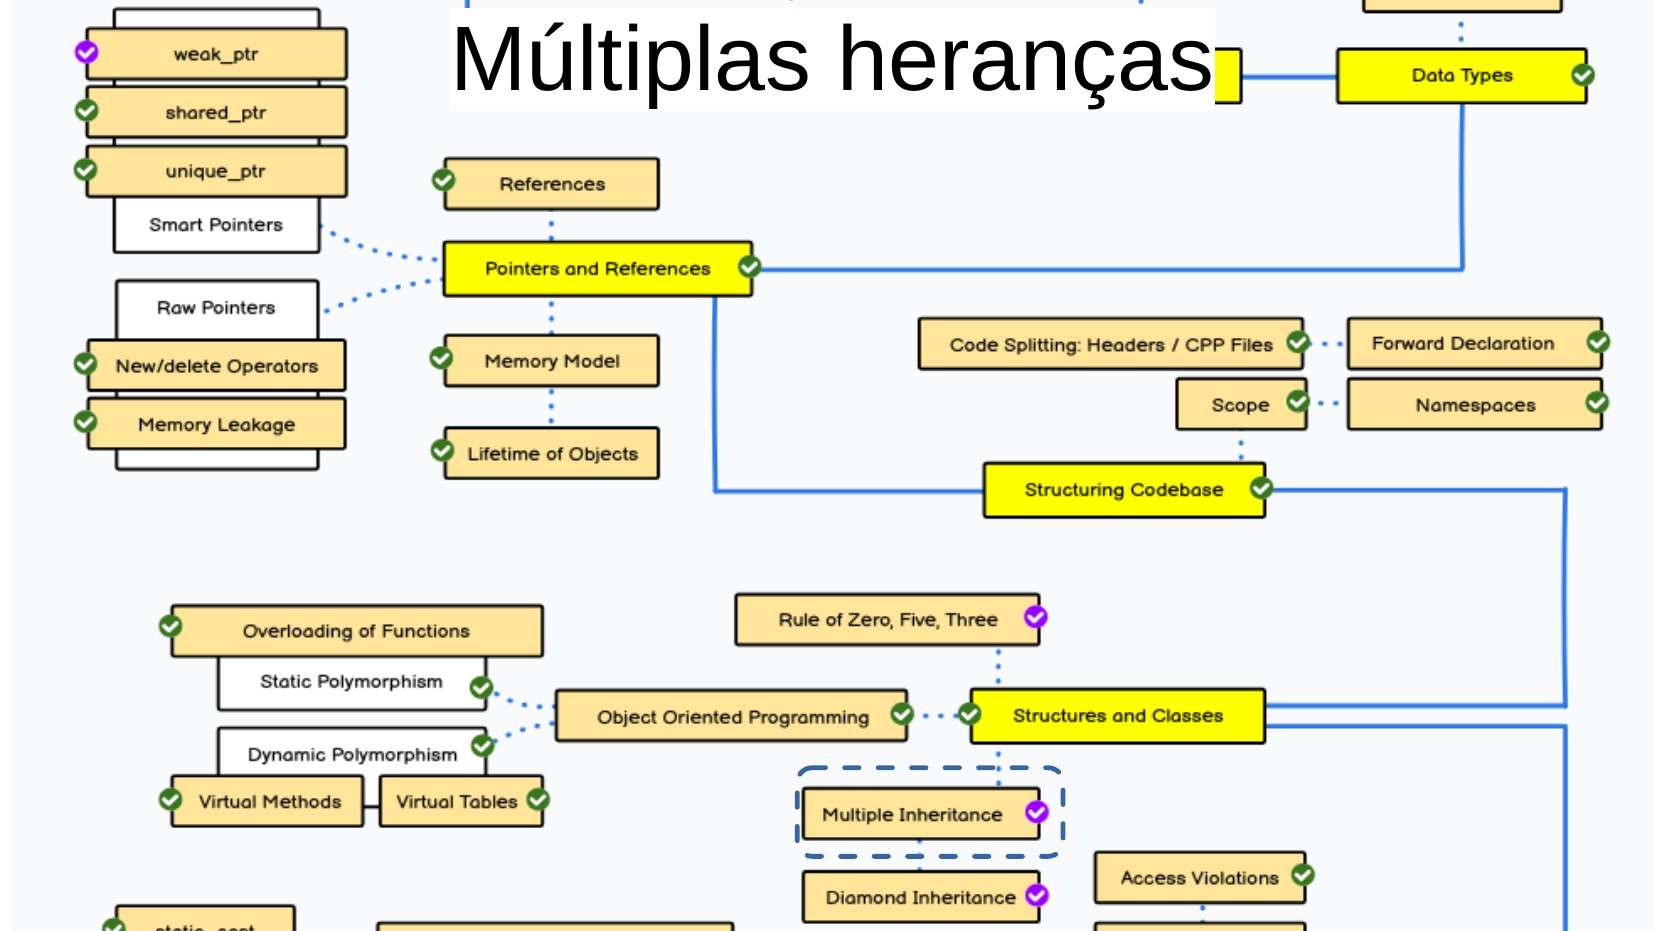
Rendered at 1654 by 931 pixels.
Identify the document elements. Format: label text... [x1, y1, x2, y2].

title Múltiplas heranças [88, 0, 1577, 119]
picture [12, 0, 1654, 931]
